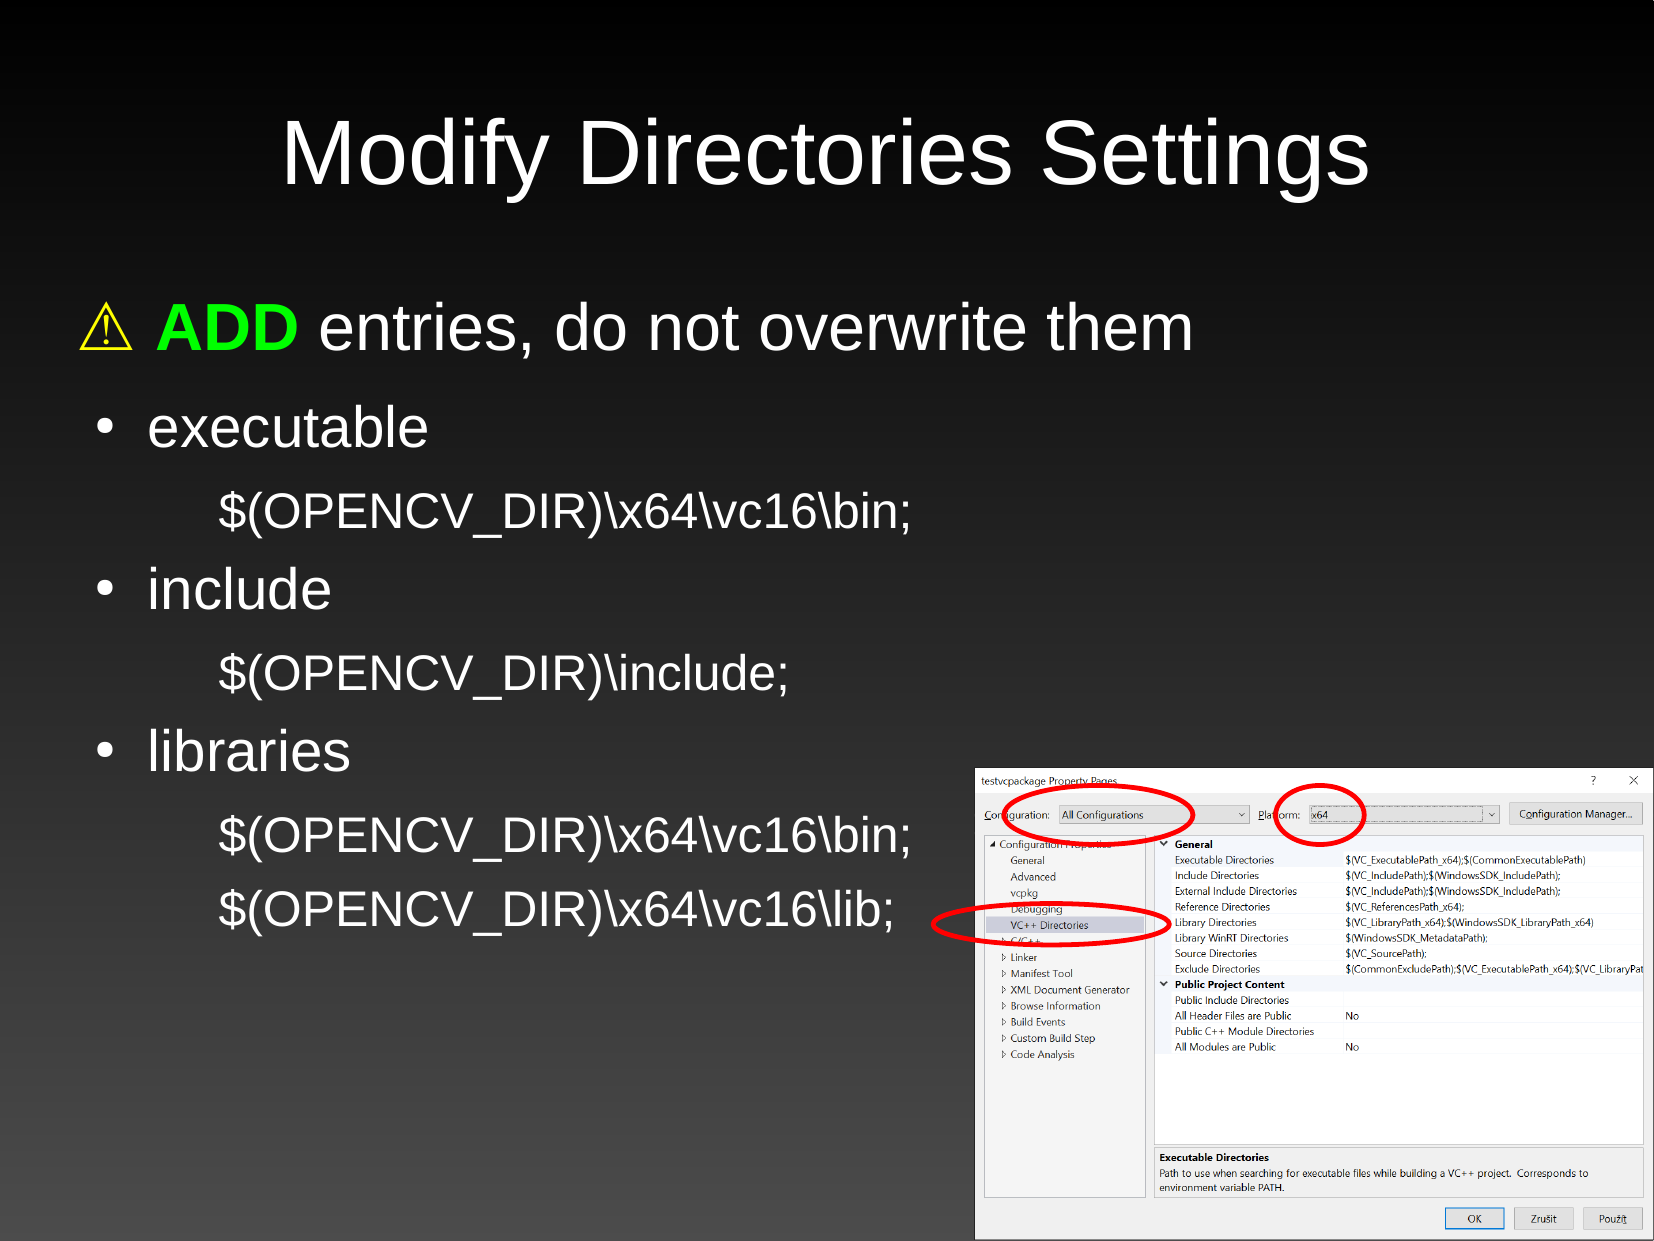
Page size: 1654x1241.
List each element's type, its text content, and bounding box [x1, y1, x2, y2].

picture [974, 906, 1166, 942]
picture [974, 767, 1654, 1240]
list ⚠ ADD entries, do not overwrite them executable $(OPENCV_DIR)\x64\vc16\bin; include $(OPENCV_DIR)\include; libraries $(OPENCV_DIR)\x64\vc16\bin; $(OPENCV_DIR)\x64\vc16\lib; [5, 290, 1495, 1020]
title Modify Directories Settings [82, 49, 1571, 257]
